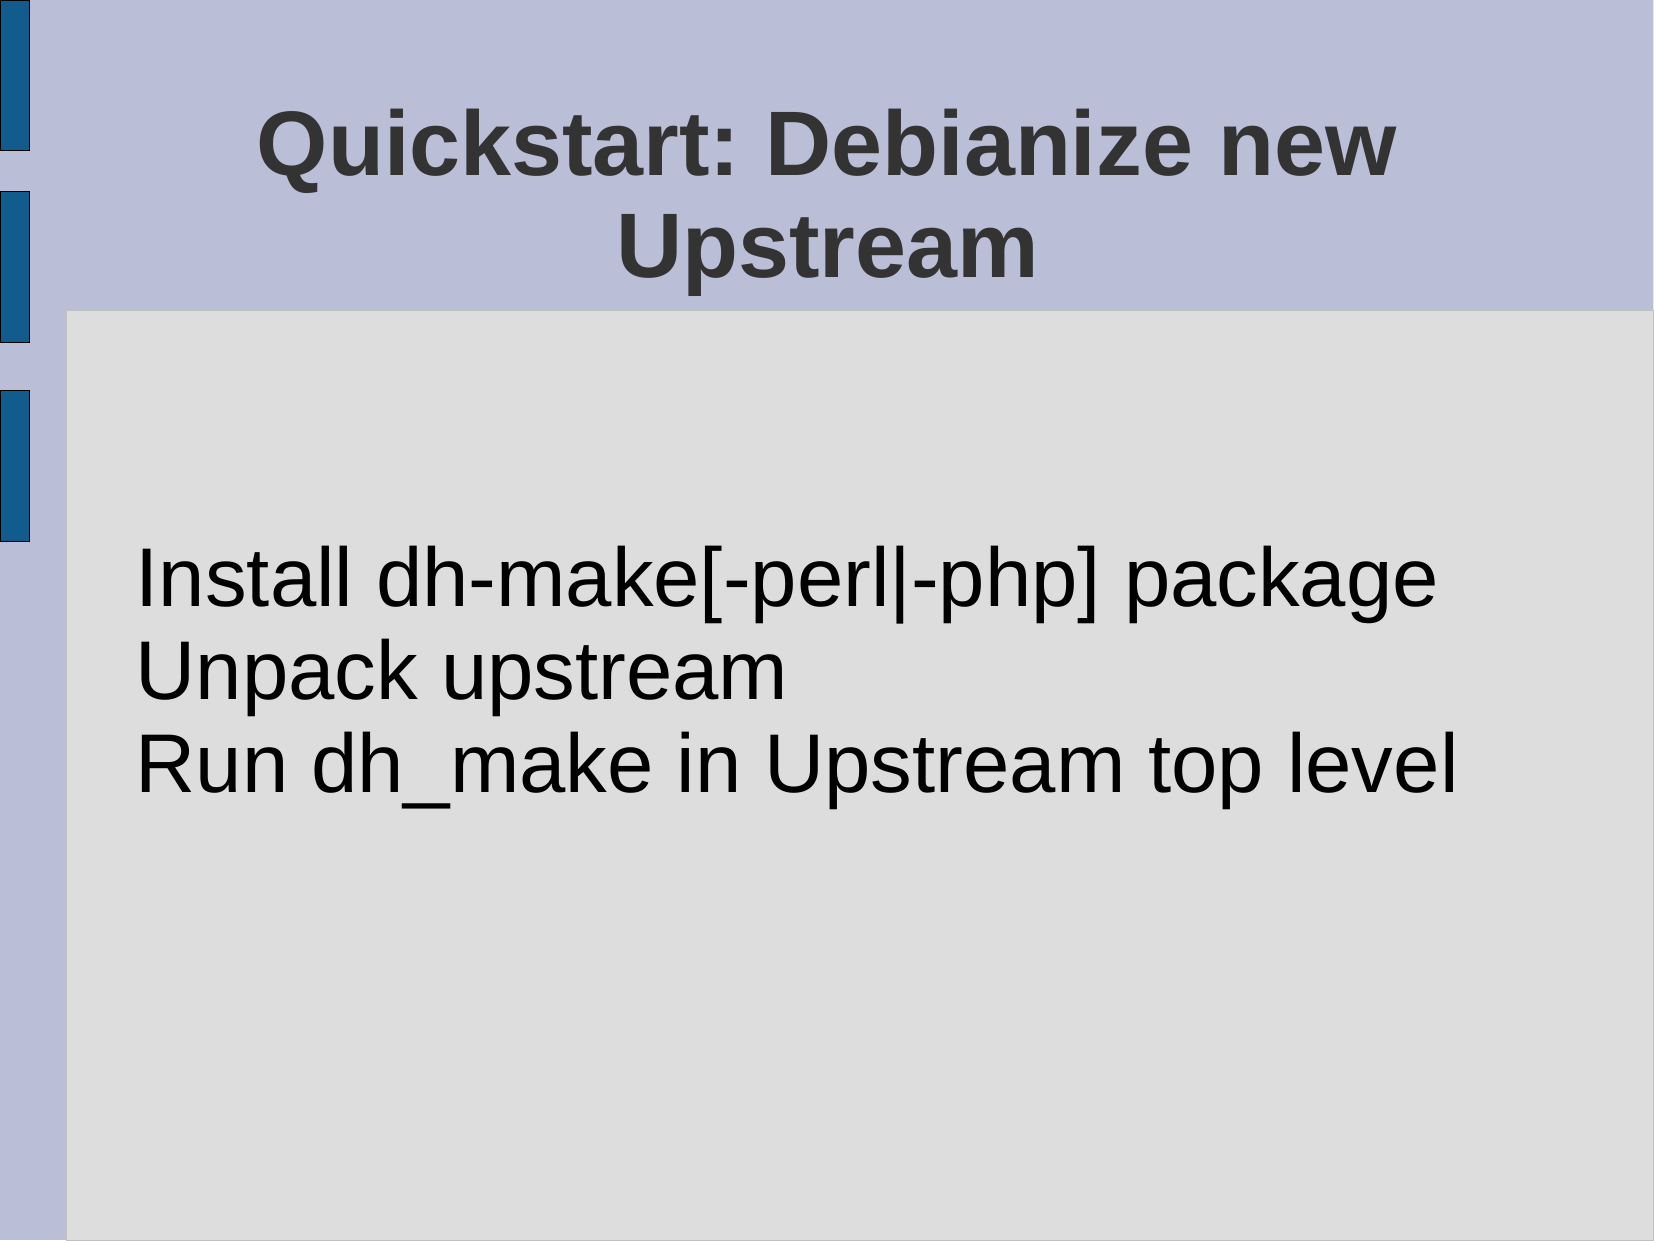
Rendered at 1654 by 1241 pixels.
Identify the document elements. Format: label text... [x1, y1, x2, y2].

title Quickstart: Debianize new Upstream [121, 91, 1534, 299]
list Install dh-make[-perl|-php] package Unpack upstream Run dh_make in Upstream top level [118, 531, 1565, 1034]
